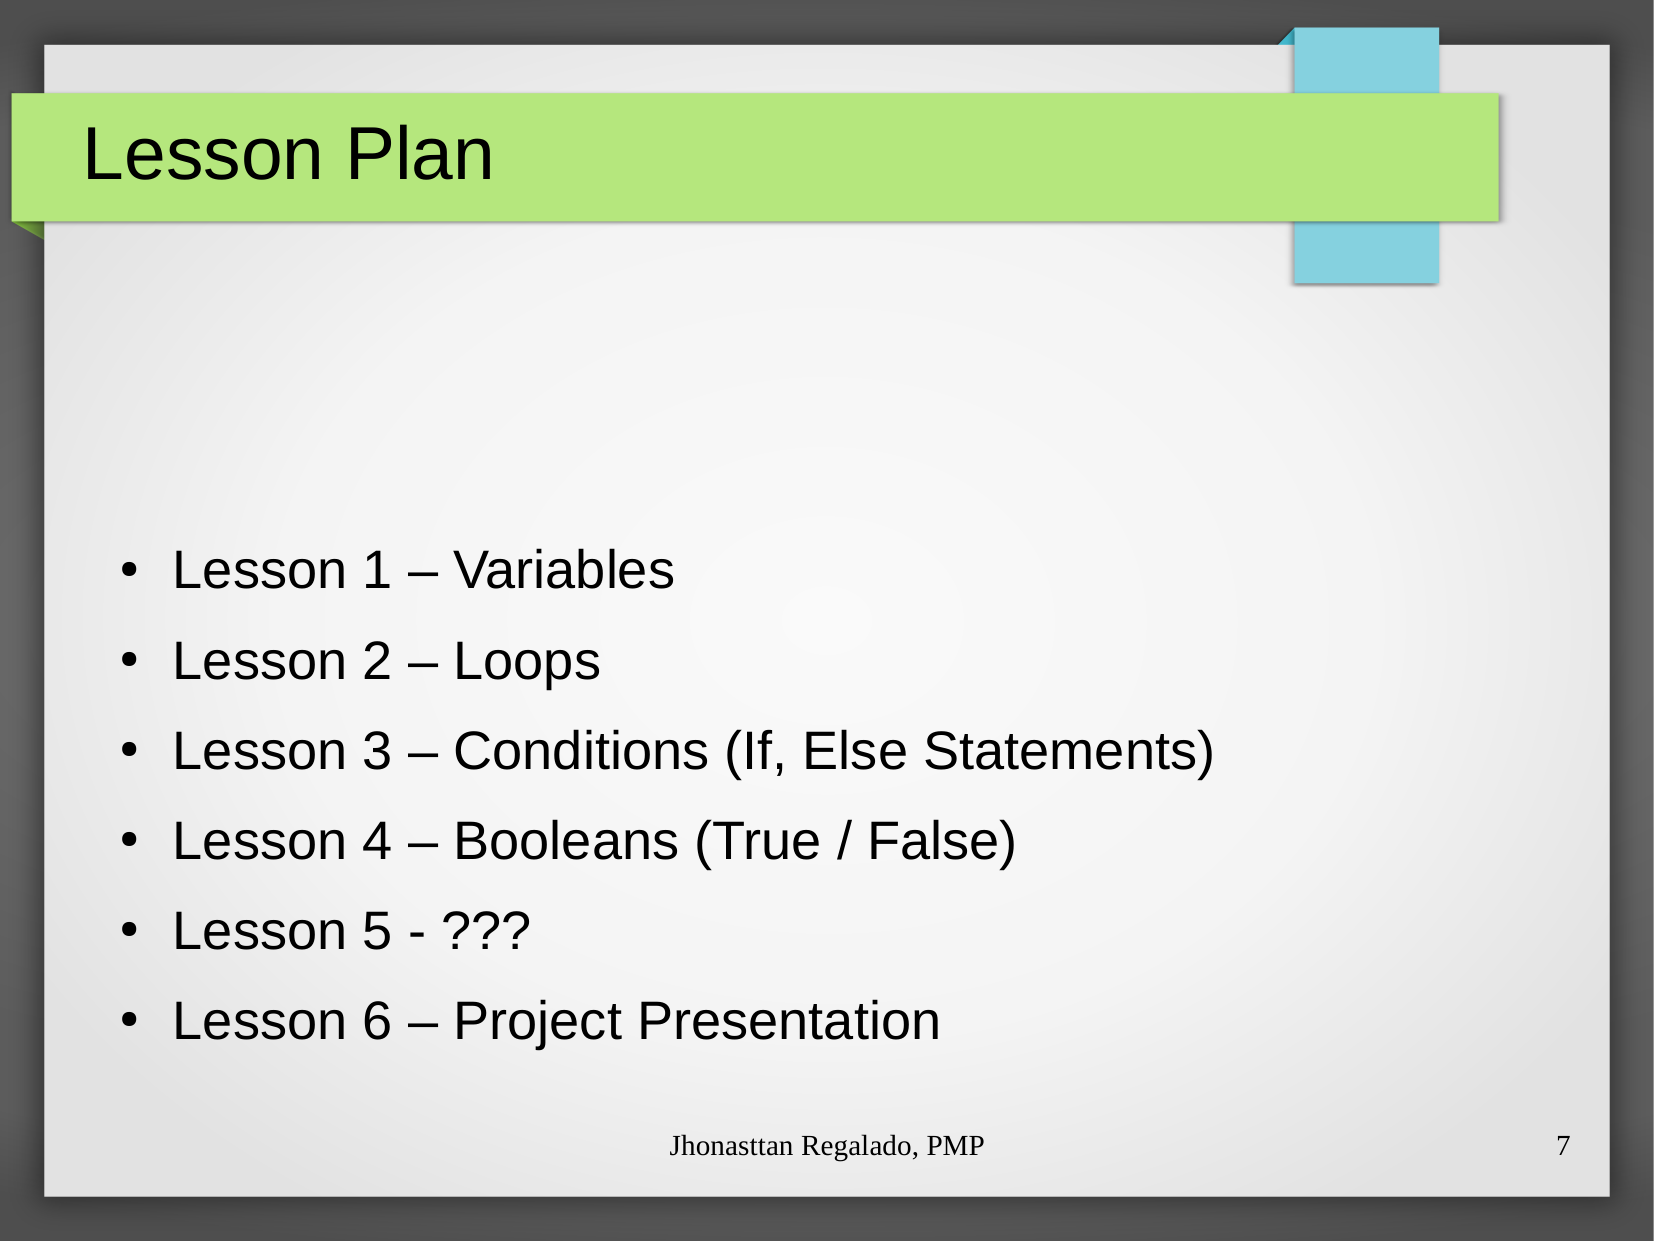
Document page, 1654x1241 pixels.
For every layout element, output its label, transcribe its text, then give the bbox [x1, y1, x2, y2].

picture [0, 0, 1654, 1241]
title Lesson Plan [82, 94, 1264, 213]
list Lesson 1 – Variables Lesson 2 – Loops Lesson 3 – Conditions (If, Else Statements) Lesson 4 – Booleans (True / False) Lesson 5 - ??? Lesson 6 – Project Presentation [101, 540, 1591, 1066]
